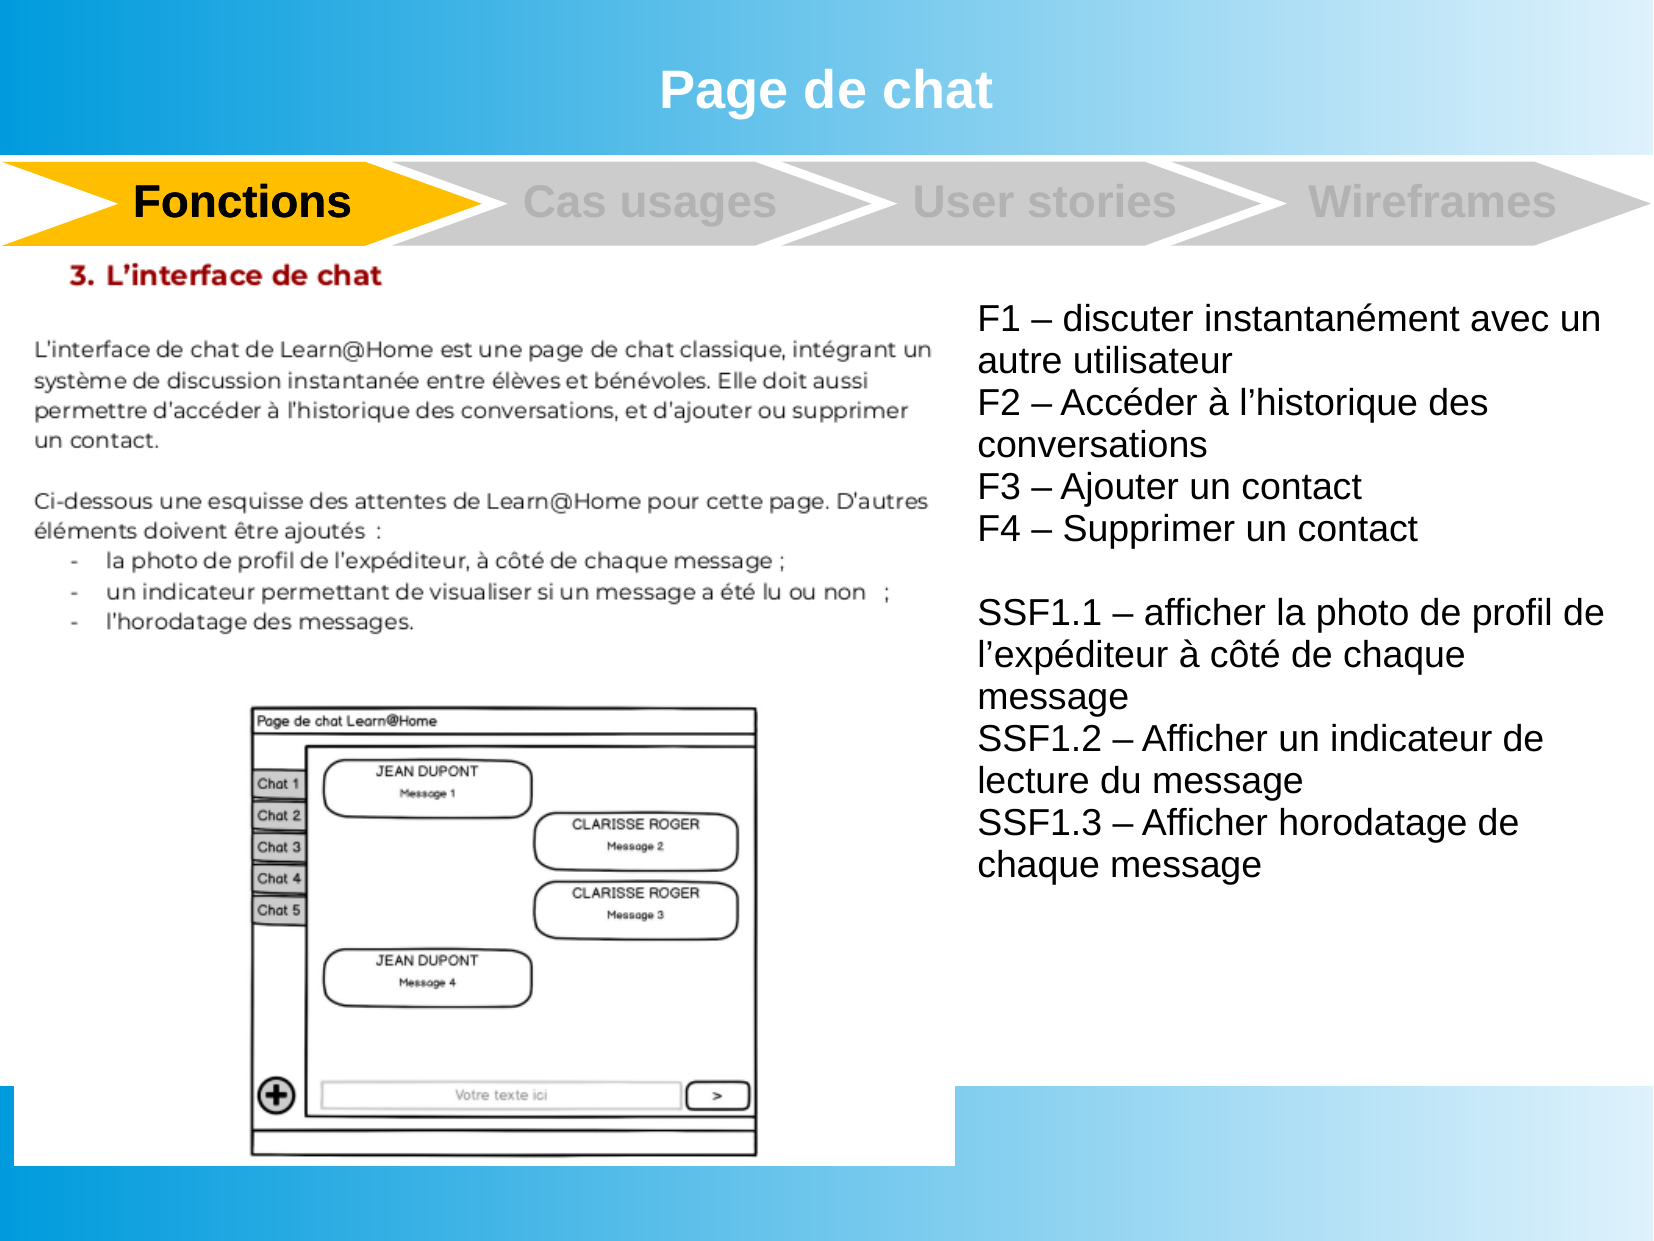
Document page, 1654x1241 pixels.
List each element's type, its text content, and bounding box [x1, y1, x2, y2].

text_box Fonctions [118, 168, 423, 235]
text_box [781, 161, 1175, 246]
text_box [1, 161, 396, 246]
text_box [1170, 161, 1564, 246]
text_box [813, 182, 872, 225]
text_box [1203, 182, 1262, 225]
title Page de chat [82, 37, 1571, 143]
picture [14, 251, 955, 1241]
text_box [1599, 184, 1651, 223]
text_box [423, 182, 482, 225]
text_box User stories [897, 168, 1203, 235]
text_box [391, 161, 785, 246]
text_box F1 – discuter instantanément avec un autre utilisateur F2 – Accéder à l’historique des conversations F3 – Ajouter un contact F4 – Supprimer un contact SSF1.1 – afficher la photo de profil de l’expéditeur à côté de chaque message SSF1.2 – Afficher un indicateur de lecture du message SSF1.3 – Afficher horodatage de chaque message [962, 290, 1630, 1028]
text_box Wireframes [1293, 168, 1599, 235]
text_box Cas usages [508, 168, 813, 235]
